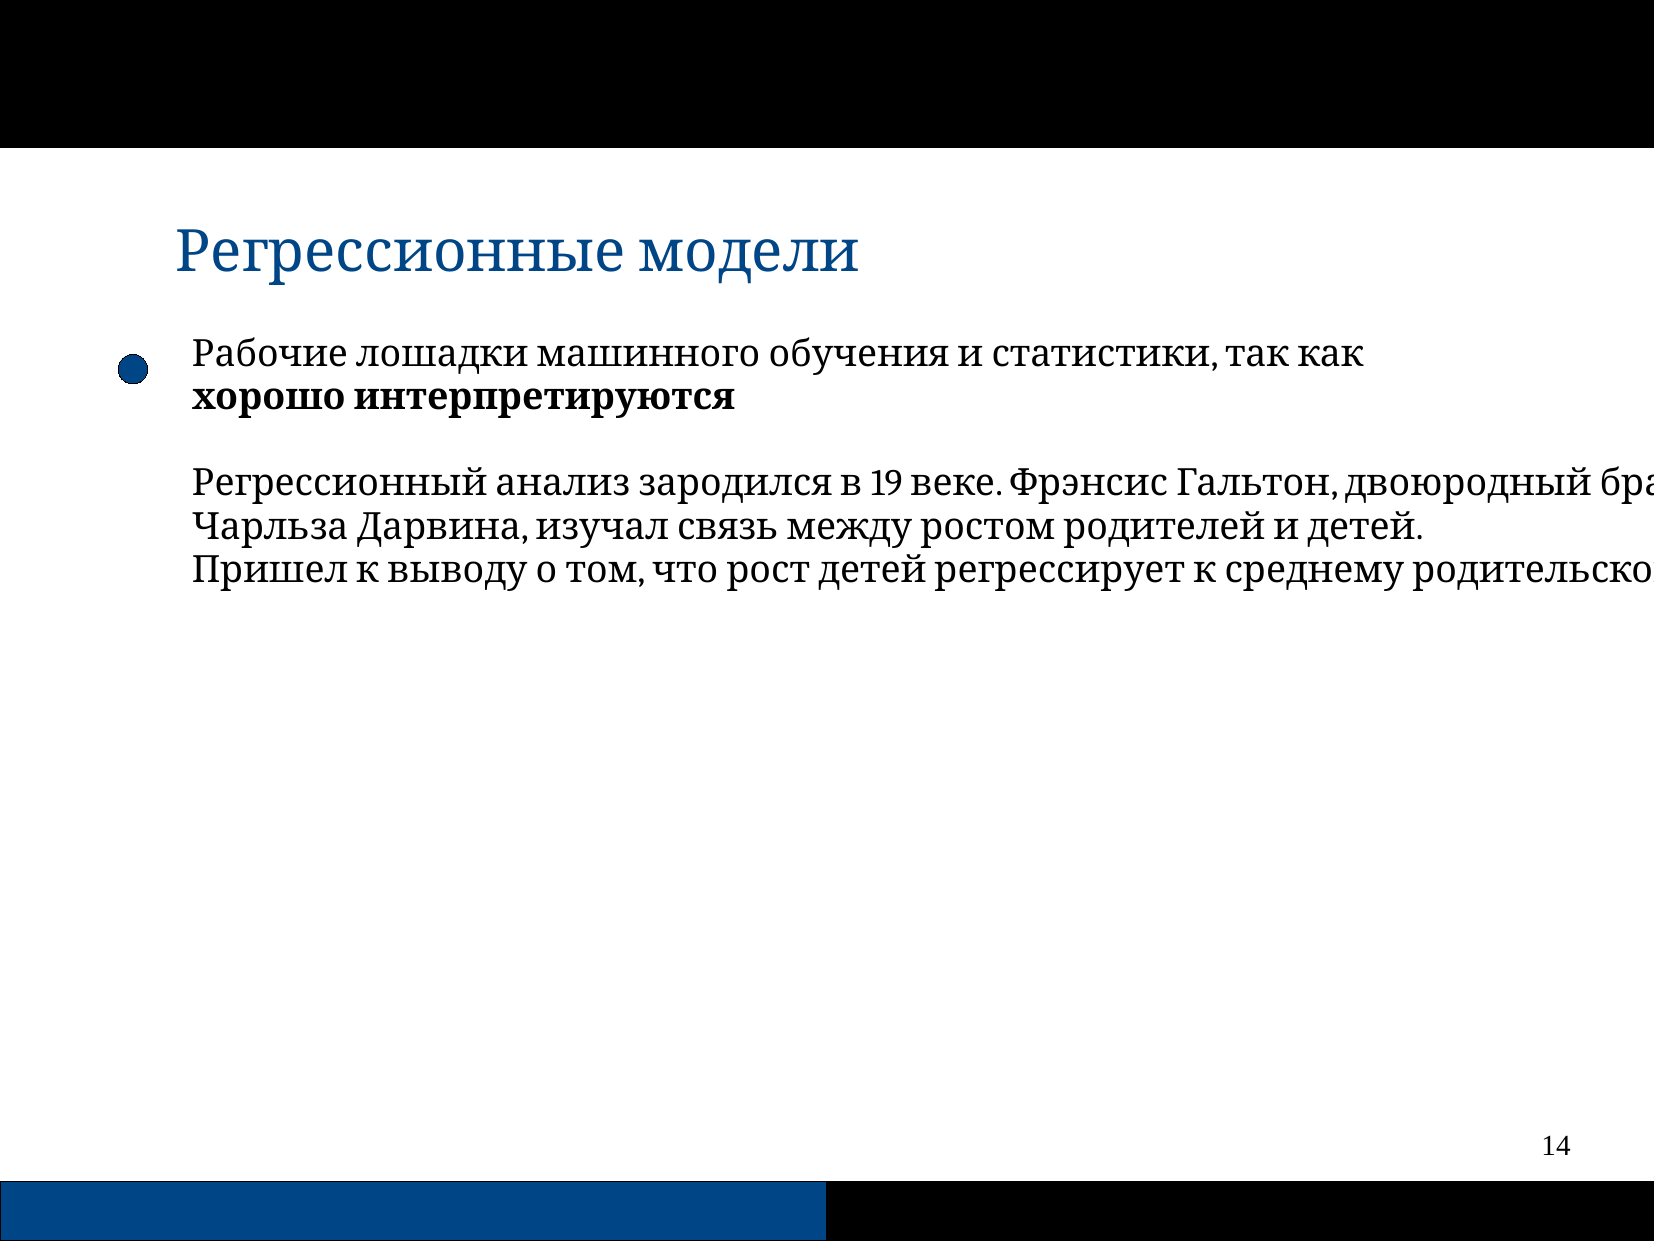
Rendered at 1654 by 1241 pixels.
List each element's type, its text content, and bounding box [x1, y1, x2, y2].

text_box Рабочие лошадки машинного обучения и статистики, так как хорошо интерпретируются Регрессионный анализ зародился в 19 веке. Фрэнсис Гальтон, двоюродный брат Чарльза Дарвина, изучал связь между ростом родителей и детей. Пришел к выводу о том, что рост детей регрессирует к среднему родительскому [177, 324, 1634, 648]
text_box [0, 0, 1654, 148]
text_box Регрессионные модели [160, 211, 1300, 299]
text_box [118, 354, 148, 384]
text_box [0, 1181, 1654, 1241]
